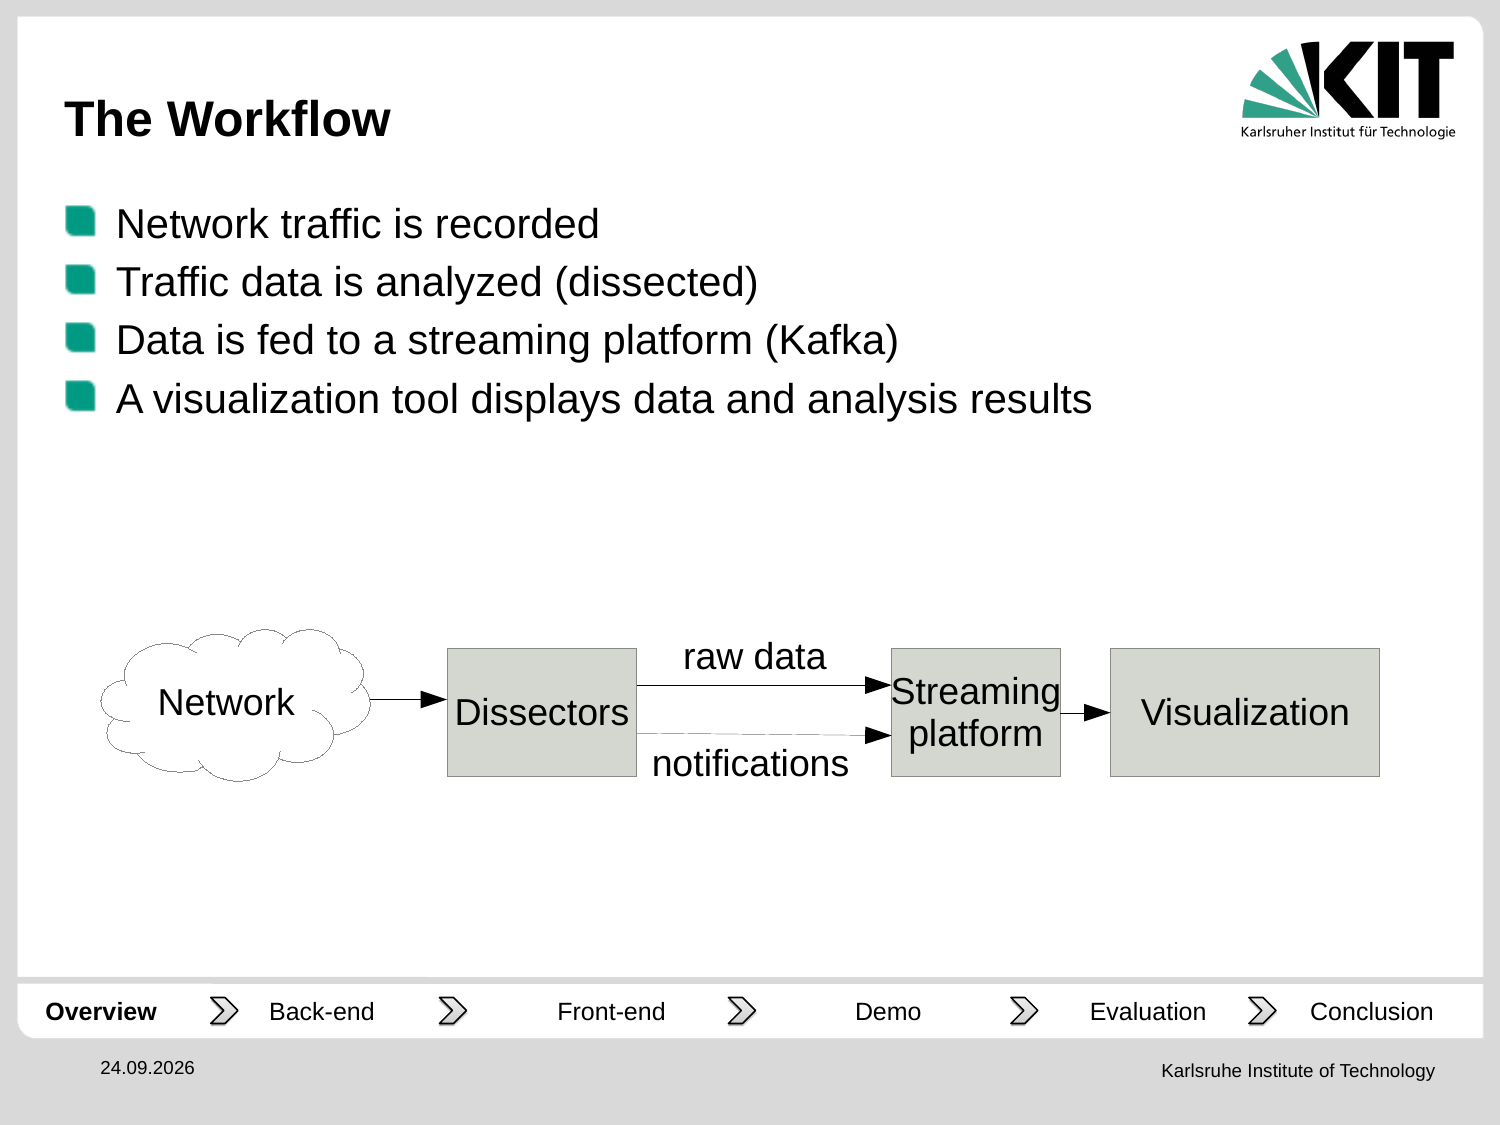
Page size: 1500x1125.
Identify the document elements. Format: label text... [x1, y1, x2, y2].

list Network traffic is recorded Traffic data is analyzed (dissected) Data is fed to a streaming platform (Kafka) A visualization tool displays data and analysis results [64, 196, 1436, 966]
text_box [1010, 997, 1038, 1024]
text_box notifications [637, 735, 865, 793]
text_box Conclusion [1295, 987, 1500, 1033]
text_box raw data [668, 628, 842, 686]
text_box Demo [840, 987, 937, 1033]
picture [0, 0, 1500, 1125]
text_box Evaluation [1075, 987, 1222, 1033]
text_box 13.04.2019 [100, 1055, 272, 1115]
text_box [210, 997, 238, 1024]
text_box [728, 997, 756, 1024]
text_box [439, 997, 467, 1024]
text_box Streaming platform [891, 648, 1061, 777]
title The Workflow [64, 54, 1198, 147]
text_box Front-end [542, 987, 682, 1033]
text_box Dissectors [447, 648, 637, 777]
text_box Visualization [1110, 648, 1380, 777]
text_box [1248, 997, 1277, 1024]
text_box Network [100, 629, 371, 782]
text_box Overview [30, 987, 194, 1033]
text_box Back-end [254, 987, 418, 1033]
